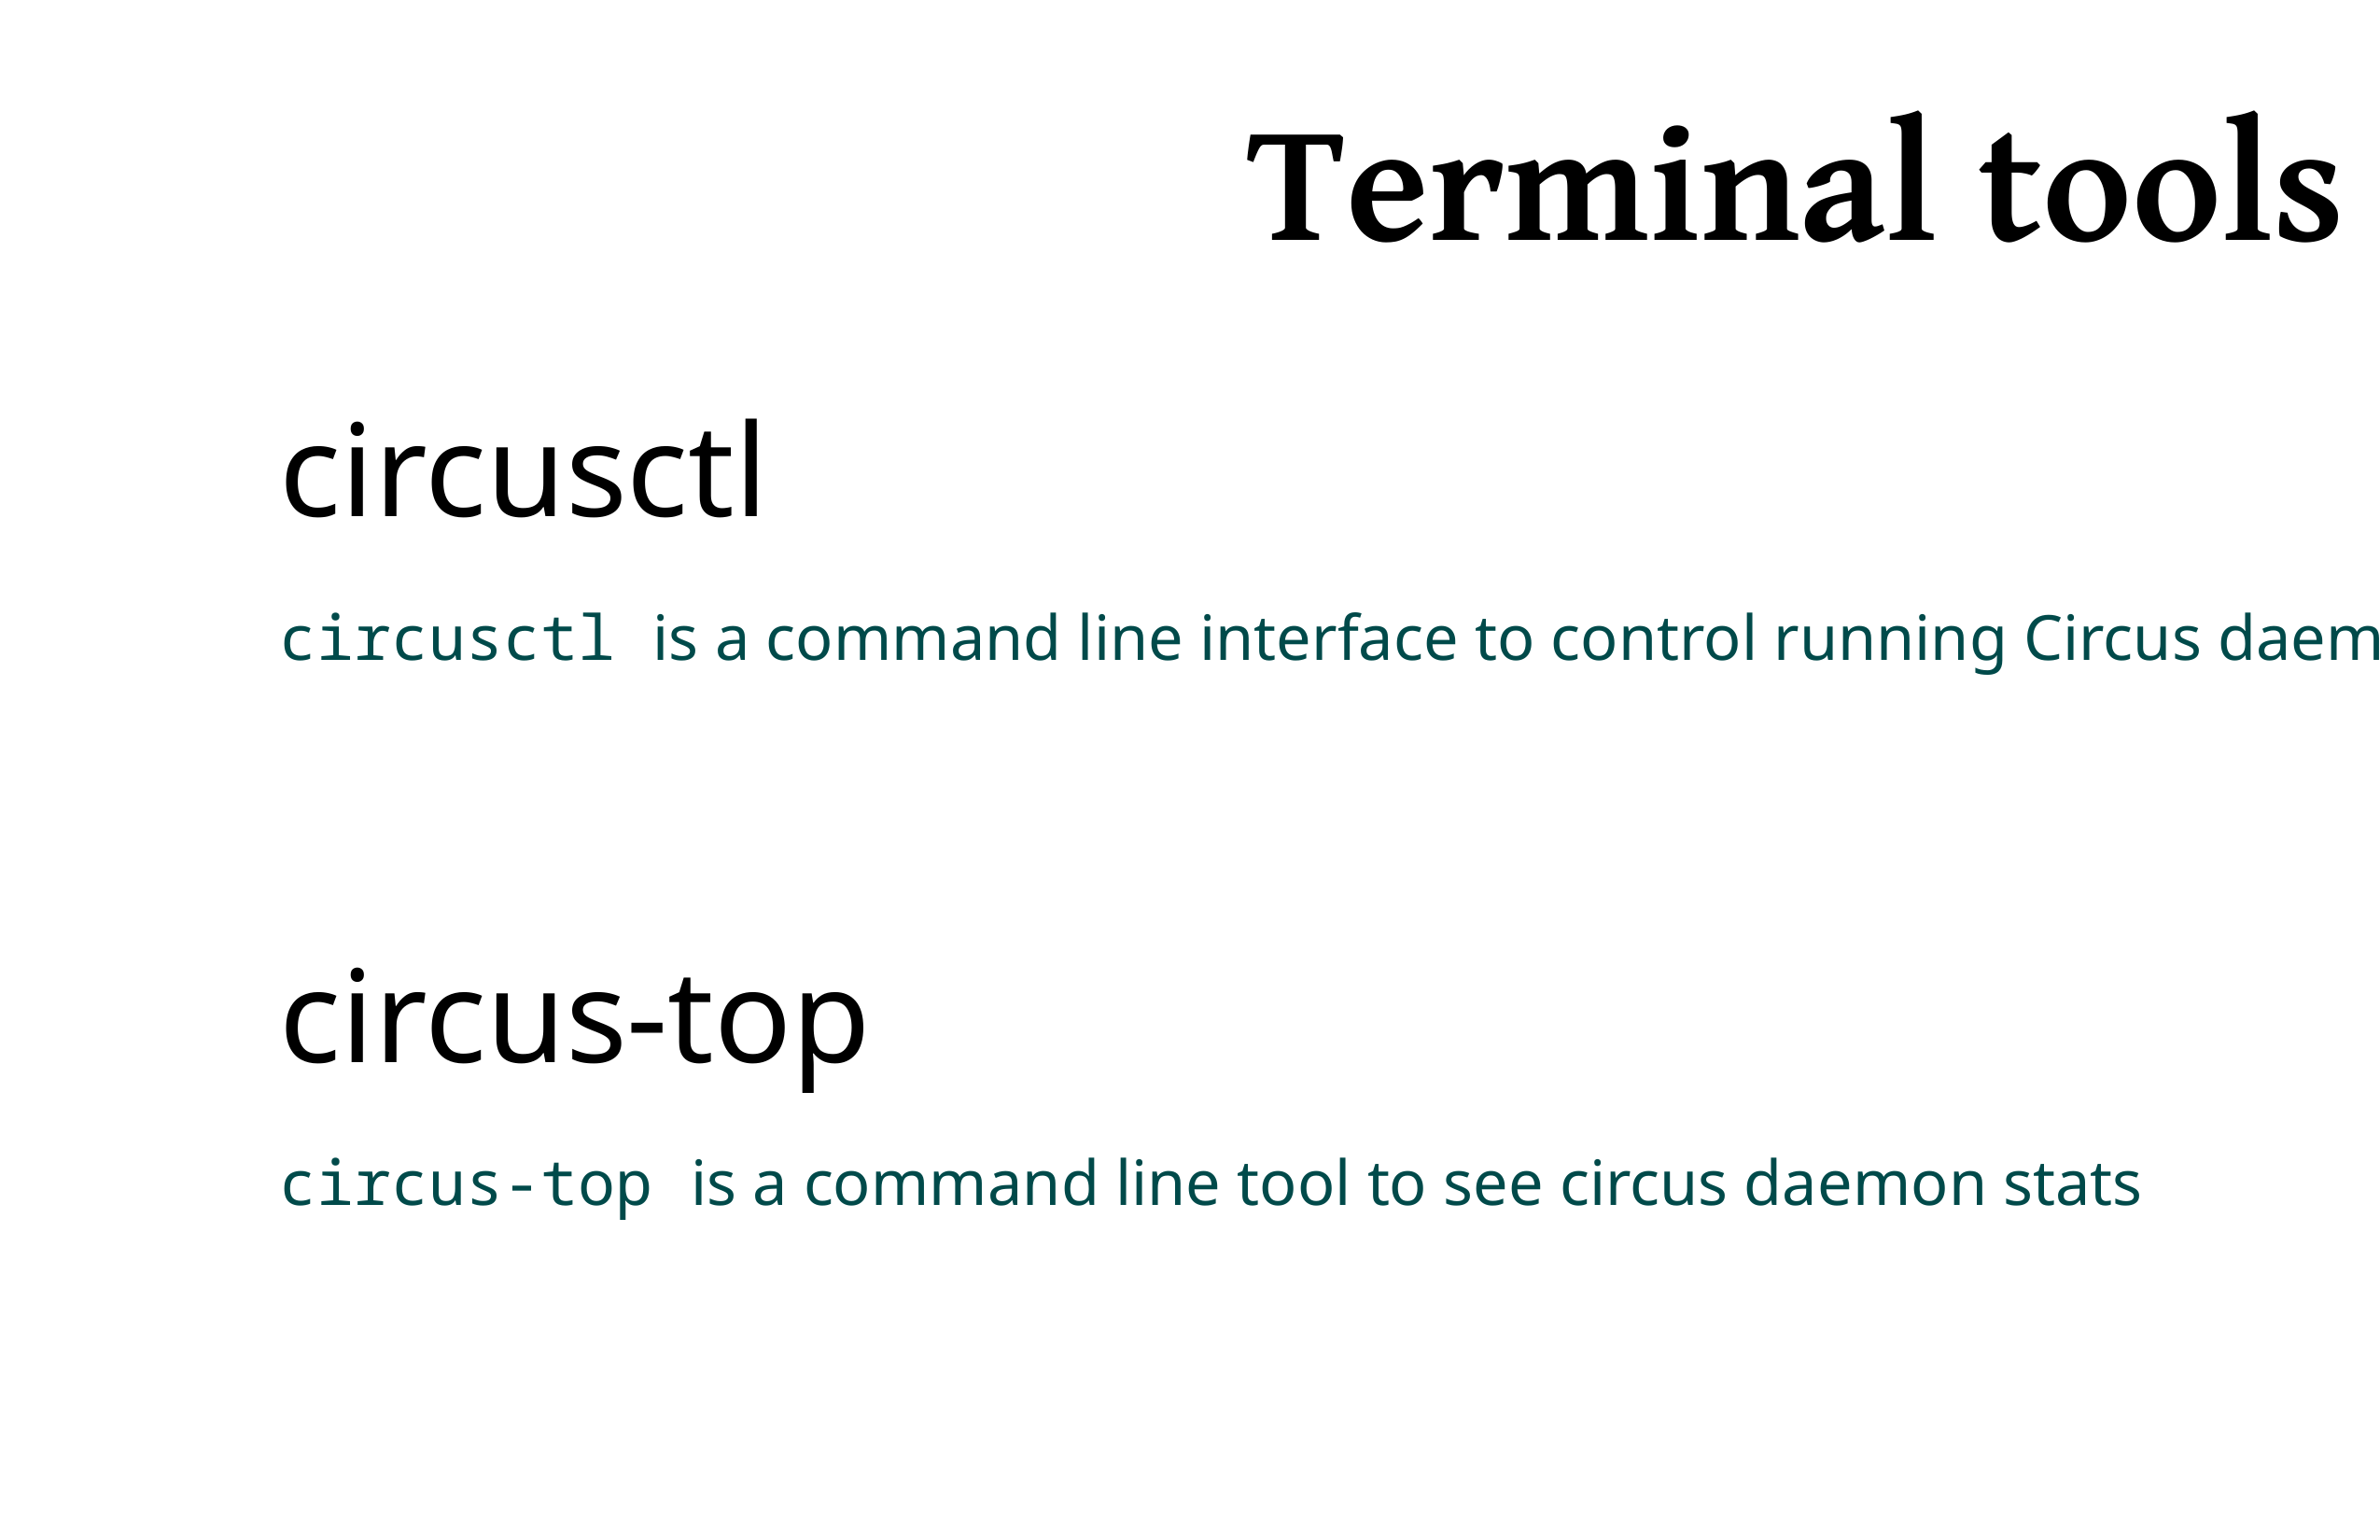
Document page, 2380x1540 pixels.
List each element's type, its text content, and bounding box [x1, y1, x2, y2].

text_box circusctl circusctl is a command line interface to control running Circus daemon [266, 372, 2303, 640]
text_box circus-top circus-top is a command line tool to see circus daemon stats [266, 917, 2000, 1185]
text_box Terminal tools [1233, 84, 2360, 297]
